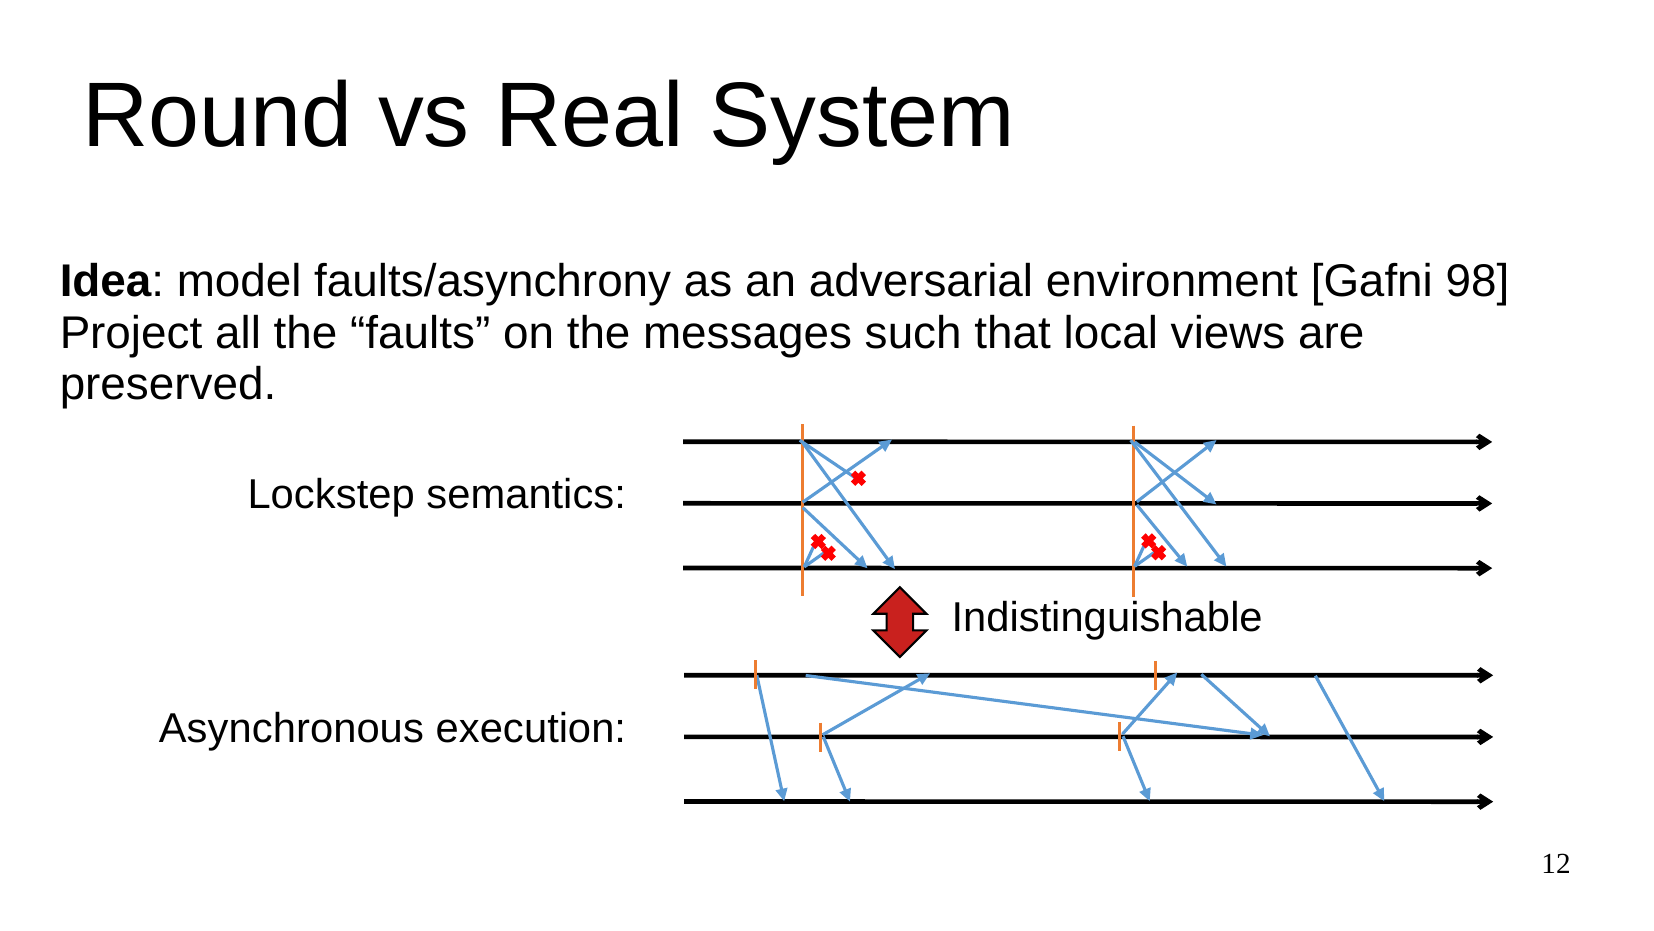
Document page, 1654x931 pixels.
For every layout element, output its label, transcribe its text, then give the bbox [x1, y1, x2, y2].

text_box Idea: model faults/asynchrony as an adversarial environment [Gafni 98] Project all the “faults” on the messages such that local views are preserved. [45, 248, 1546, 417]
text_box [1142, 534, 1165, 559]
text_box Lockstep semantics: [232, 459, 642, 525]
text_box [812, 535, 835, 560]
text_box Asynchronous execution: [144, 693, 642, 759]
text_box [873, 587, 927, 657]
text_box Indistinguishable [936, 582, 1278, 648]
text_box [852, 472, 865, 485]
title Round vs Real System [82, 37, 1571, 193]
